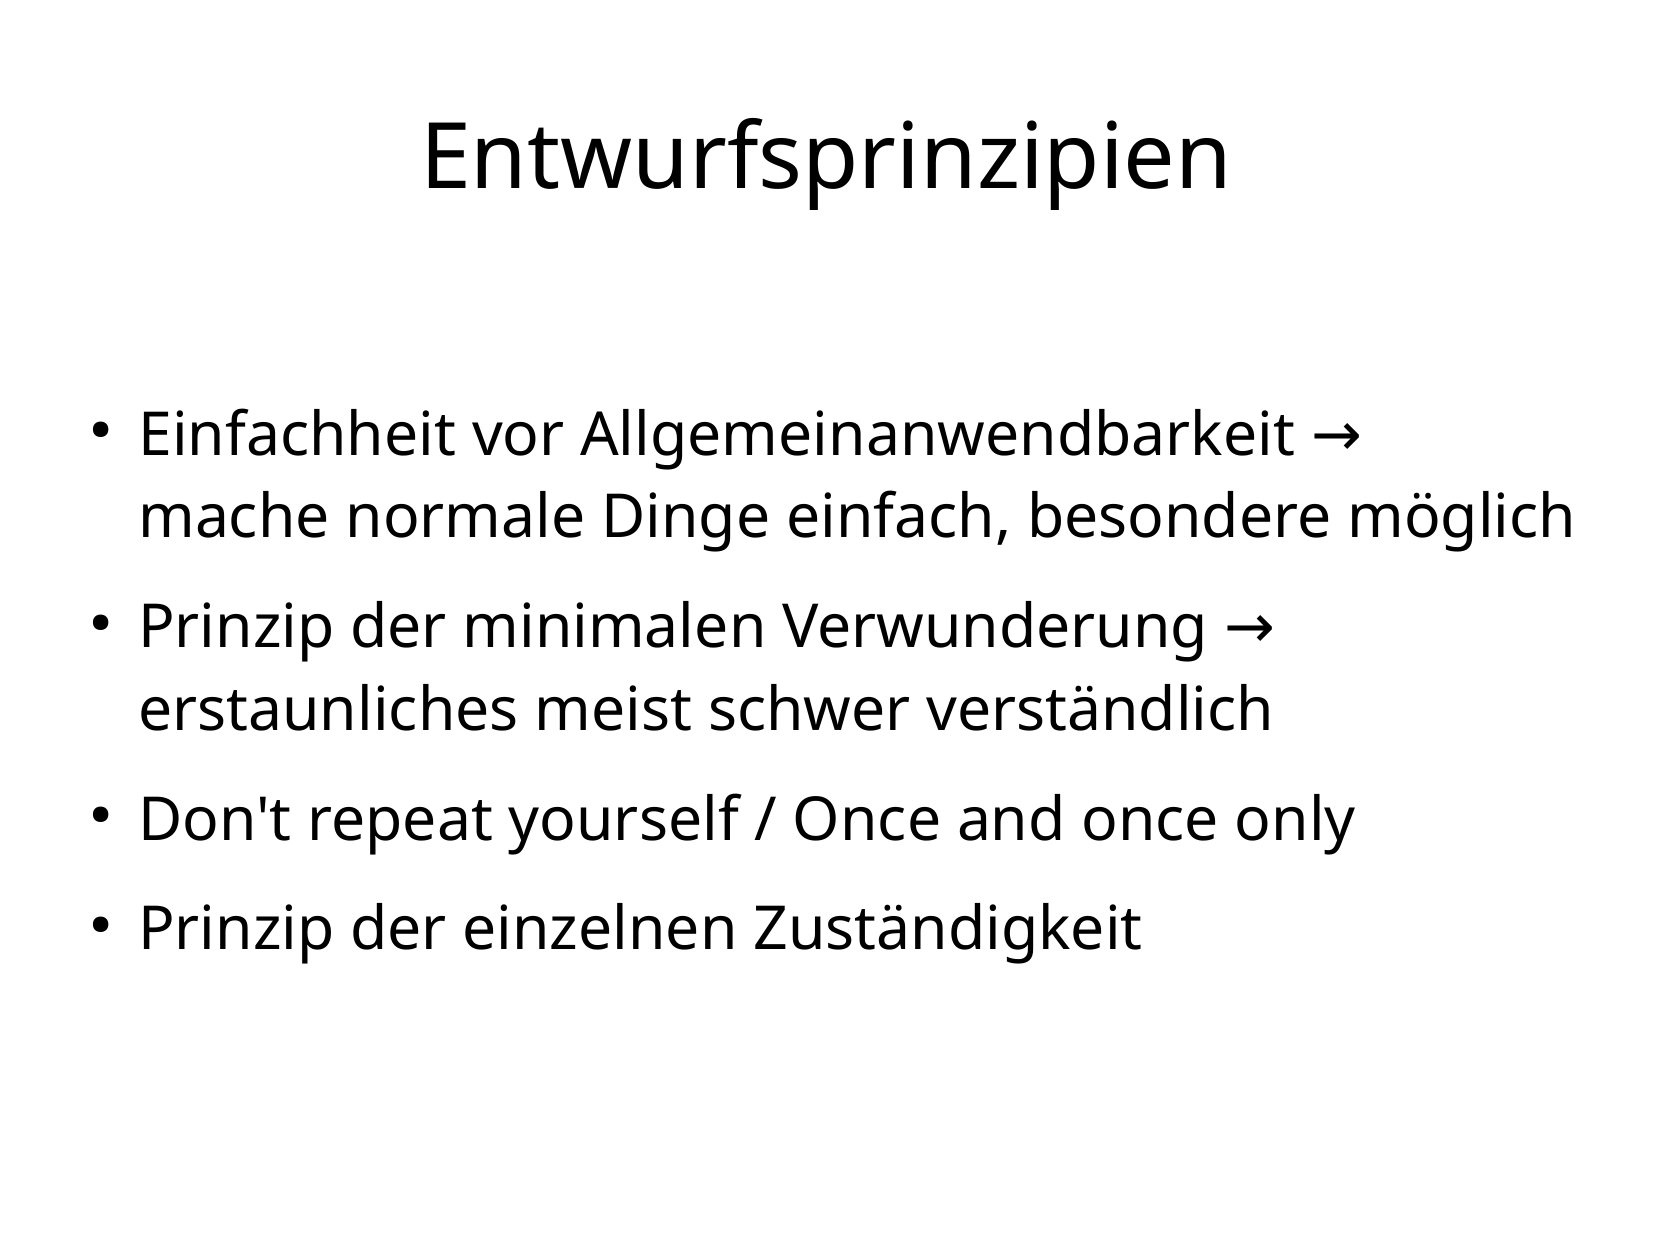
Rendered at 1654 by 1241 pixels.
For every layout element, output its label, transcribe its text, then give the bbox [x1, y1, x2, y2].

title Entwurfsprinzipien [82, 56, 1571, 250]
list Einfachheit vor Allgemeinanwendbarkeit → mache normale Dinge einfach, besondere möglich Prinzip der minimalen Verwunderung → erstaunliches meist schwer verständlich Don't repeat yourself / Once and once only Prinzip der einzelnen Zuständigkeit [73, 390, 1580, 992]
